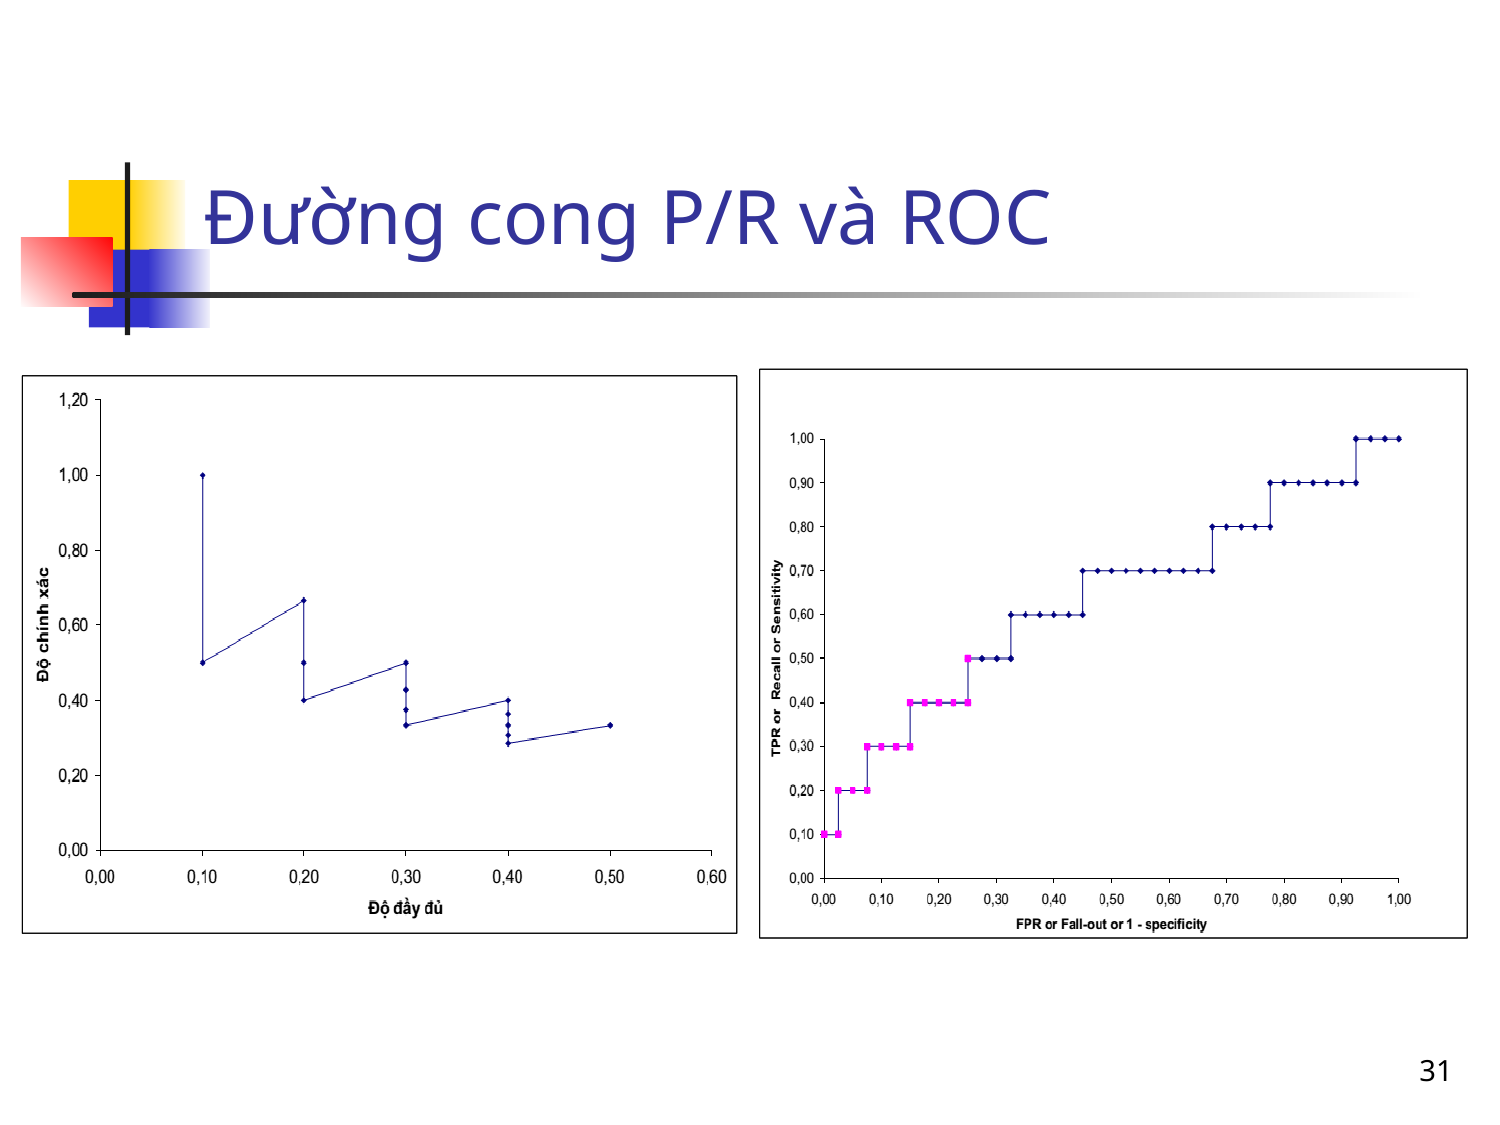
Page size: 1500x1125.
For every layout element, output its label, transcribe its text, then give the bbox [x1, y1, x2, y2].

picture [755, 365, 1471, 942]
title Đường cong P/R và ROC [188, 35, 1468, 268]
slide_number <number> [1155, 1024, 1468, 1100]
picture [17, 373, 739, 937]
